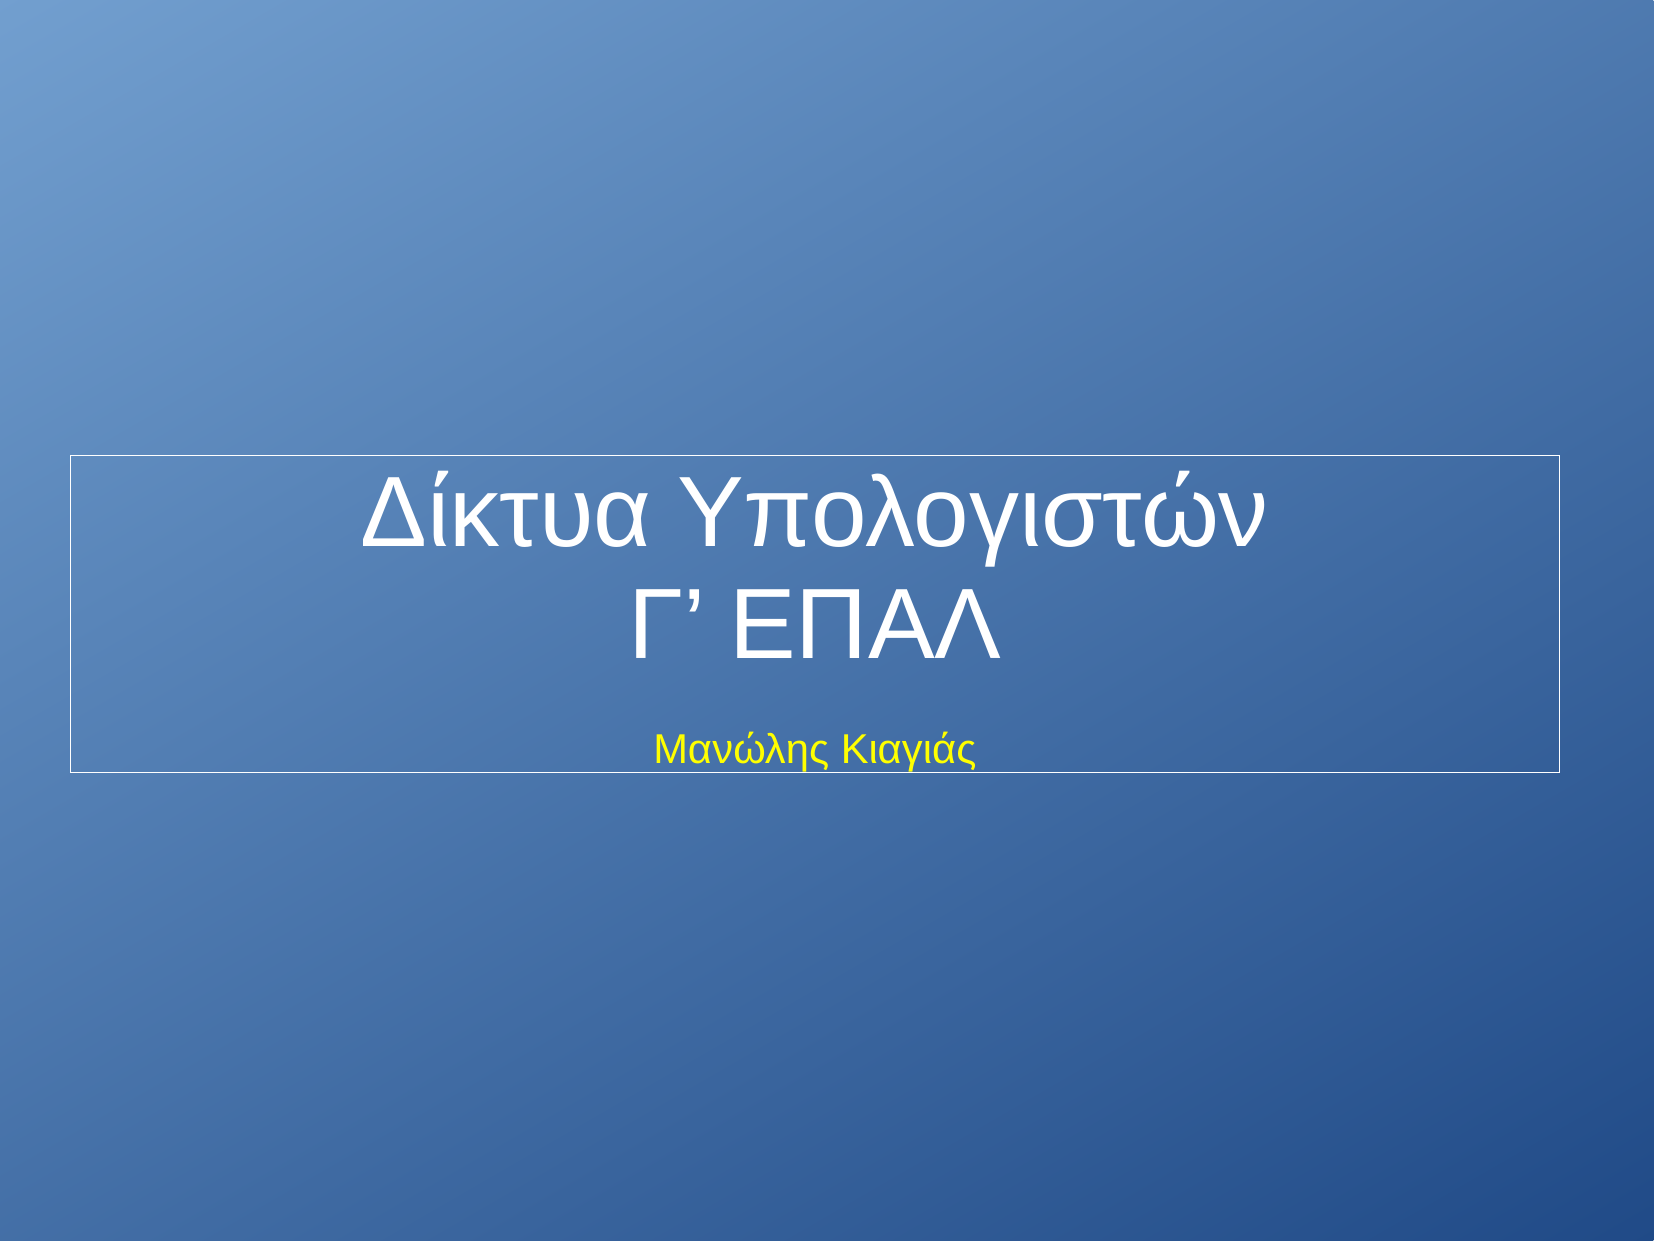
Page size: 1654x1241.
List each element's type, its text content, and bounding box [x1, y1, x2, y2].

subtitle Δίκτυα Υπολογιστών Γ’ ΕΠΑΛ Μανώλης Κιαγιάς [70, 455, 1560, 773]
